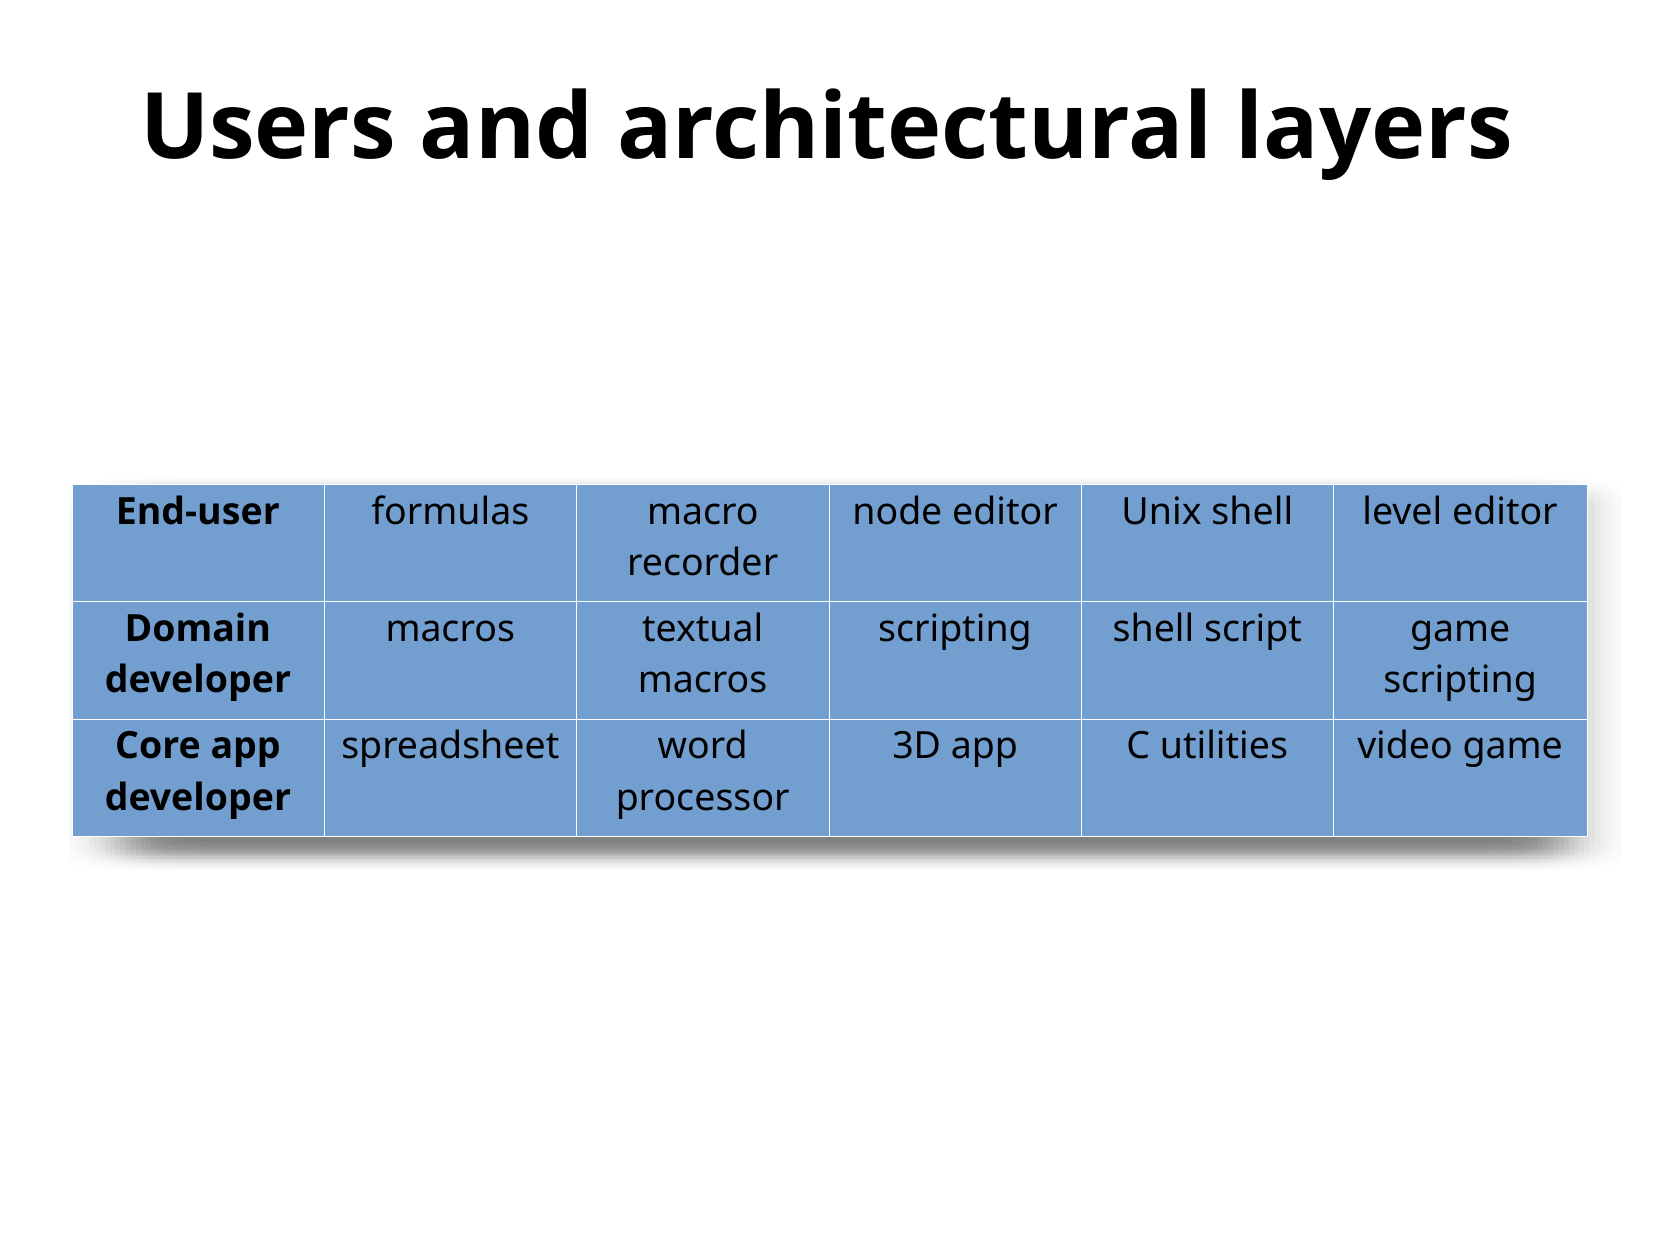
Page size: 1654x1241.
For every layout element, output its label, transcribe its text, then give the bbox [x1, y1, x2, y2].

table_cell 3D app [830, 720, 1081, 836]
table_header End-user [73, 485, 324, 601]
table_cell macros [325, 602, 576, 719]
table_header Unix shell [1082, 485, 1333, 601]
table_cell scripting [830, 602, 1081, 719]
table_cell Core app developer [73, 720, 324, 836]
table_cell spreadsheet [325, 720, 576, 836]
table_cell C utilities [1082, 720, 1333, 836]
table_cell textual macros [577, 602, 829, 719]
table_cell Domain developer [73, 602, 324, 719]
table_header node editor [830, 485, 1081, 601]
table_header macro recorder [577, 485, 829, 601]
table_cell game scripting [1334, 602, 1587, 719]
title Users and architectural layers [82, 19, 1571, 227]
table_cell word processor [577, 720, 829, 836]
table_header level editor [1334, 485, 1587, 601]
table_cell shell script [1082, 602, 1333, 719]
table_cell video game [1334, 720, 1587, 836]
table_header formulas [325, 485, 576, 601]
picture [69, 479, 1621, 871]
